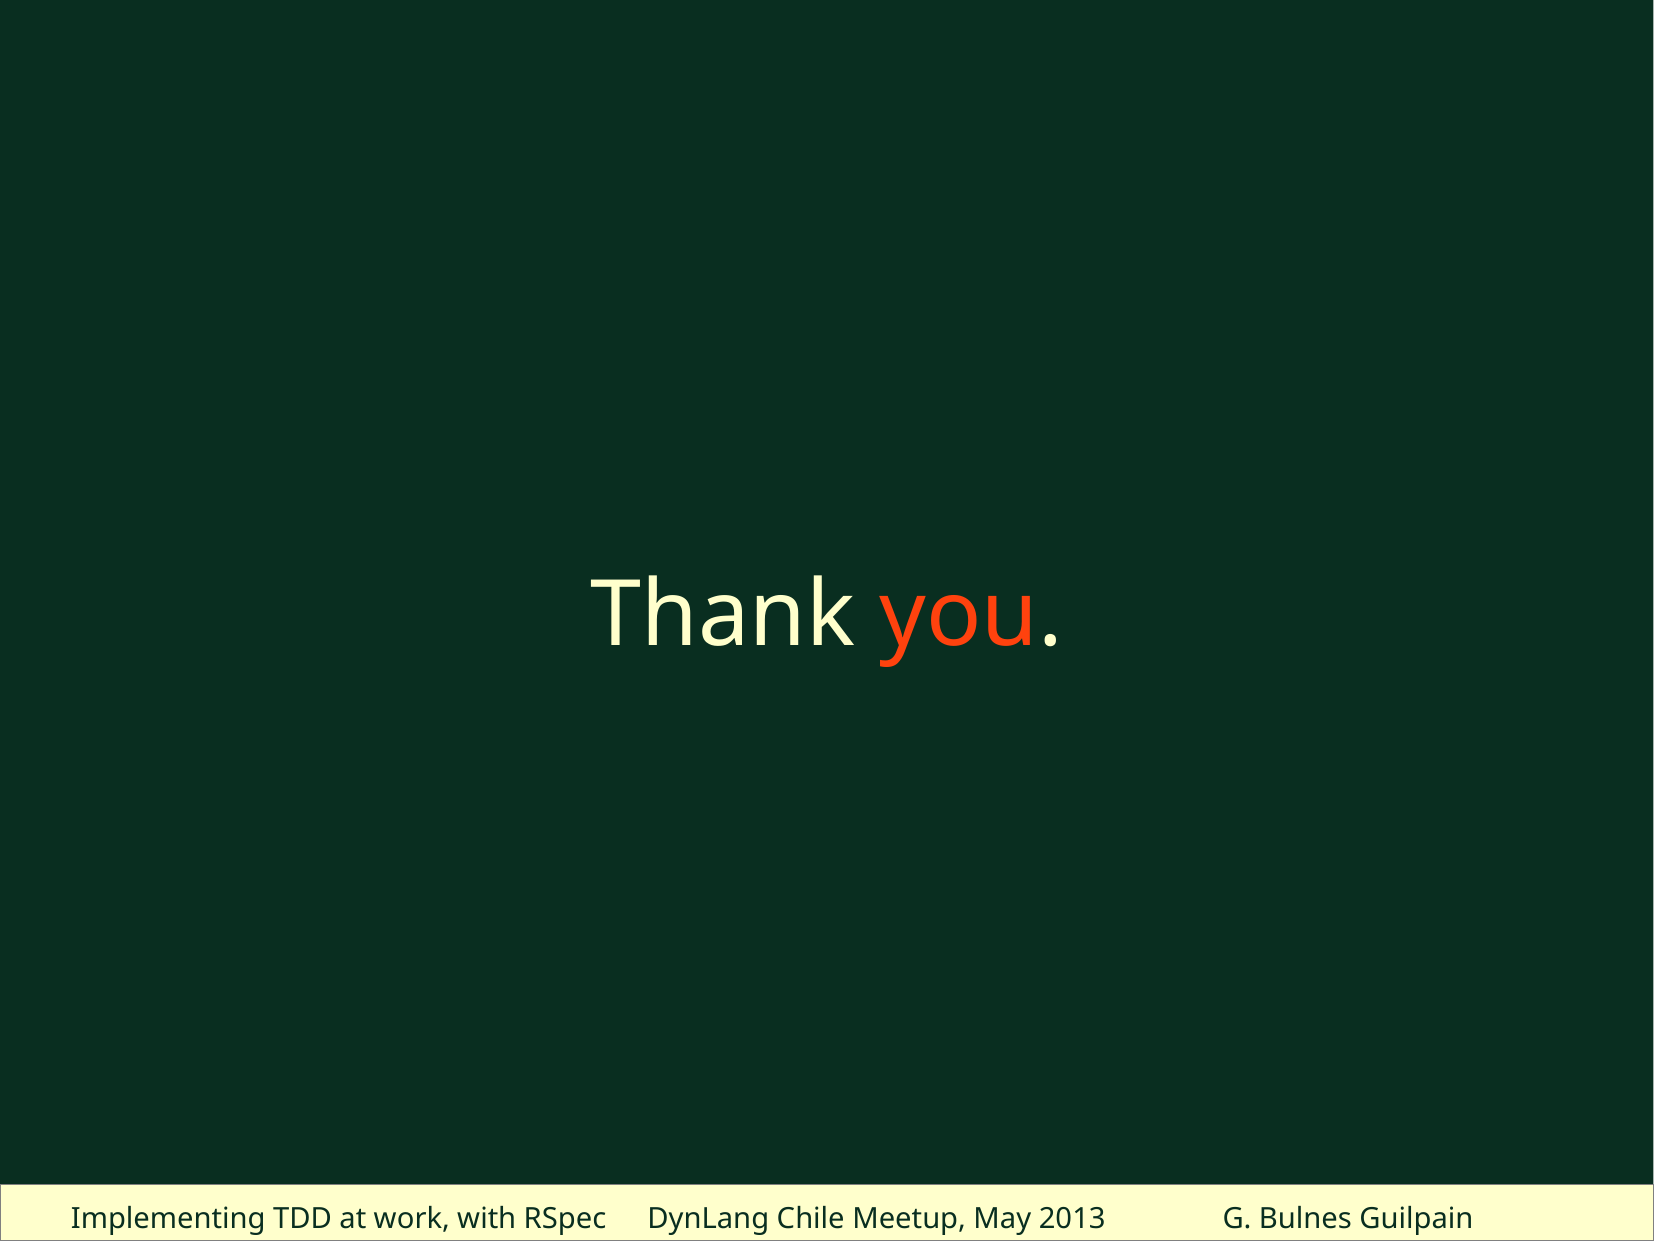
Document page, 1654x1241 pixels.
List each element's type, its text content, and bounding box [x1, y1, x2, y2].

subtitle Thank you. [82, 42, 1571, 1178]
text_box G. Bulnes Guilpain [1207, 1190, 1435, 1239]
text_box Implementing TDD at work, with RSpec [56, 1190, 506, 1239]
text_box [0, 1184, 1654, 1241]
text_box DynLang Chile Meetup, May 2013 [632, 1190, 1021, 1239]
